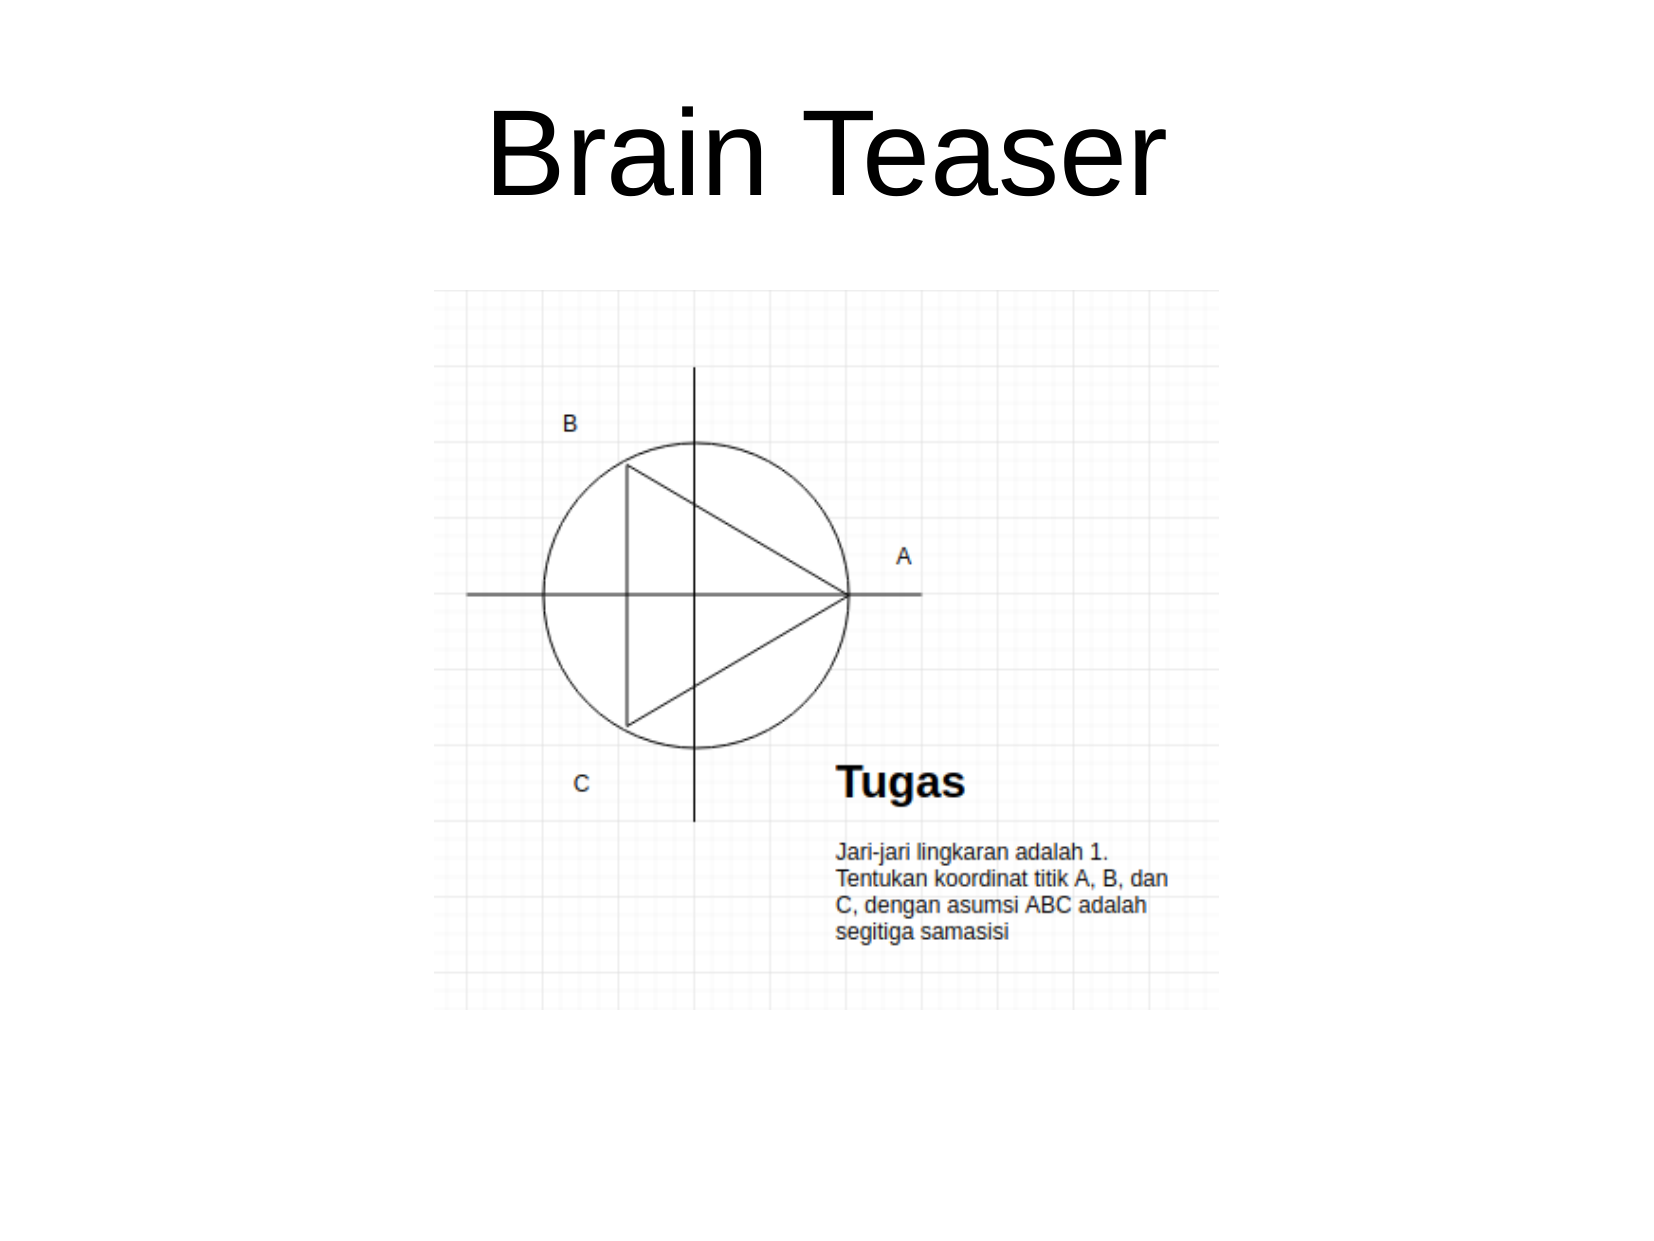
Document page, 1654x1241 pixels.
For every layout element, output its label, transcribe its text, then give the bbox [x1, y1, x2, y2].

title Brain Teaser [82, 49, 1571, 257]
picture [434, 290, 1219, 1010]
